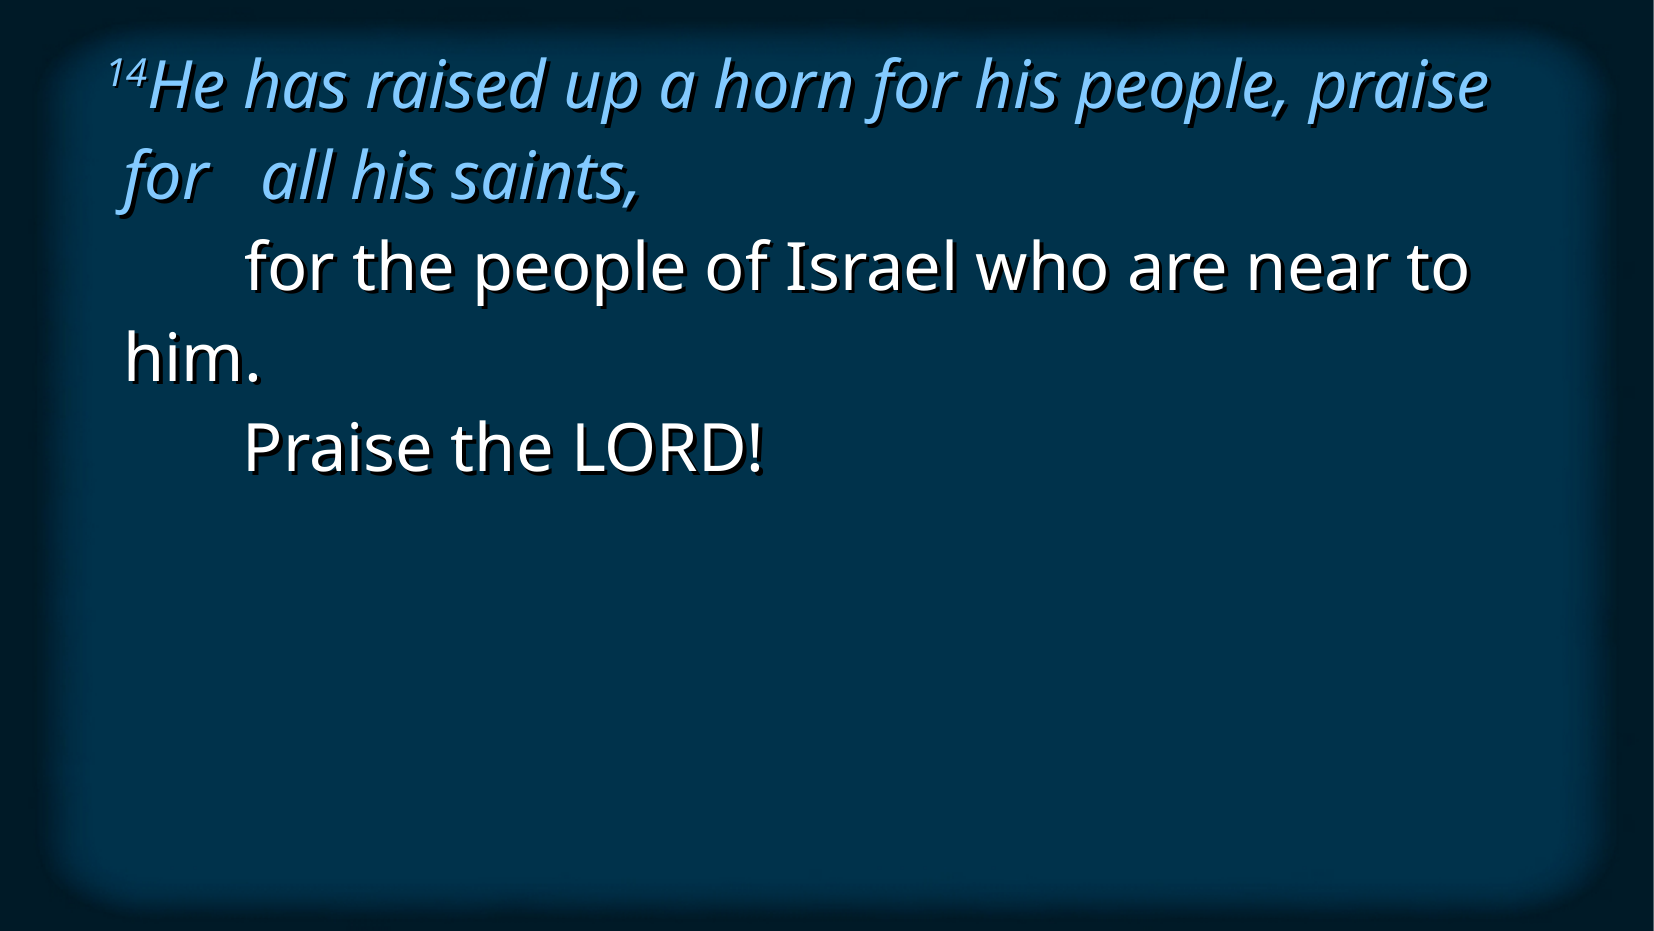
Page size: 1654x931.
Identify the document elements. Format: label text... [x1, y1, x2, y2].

text_box 14He has raised up a horn for his people, praise for all his saints, for the people of Israel who are near to him. Praise the LORD! [90, 30, 1576, 400]
picture [0, 0, 1654, 931]
